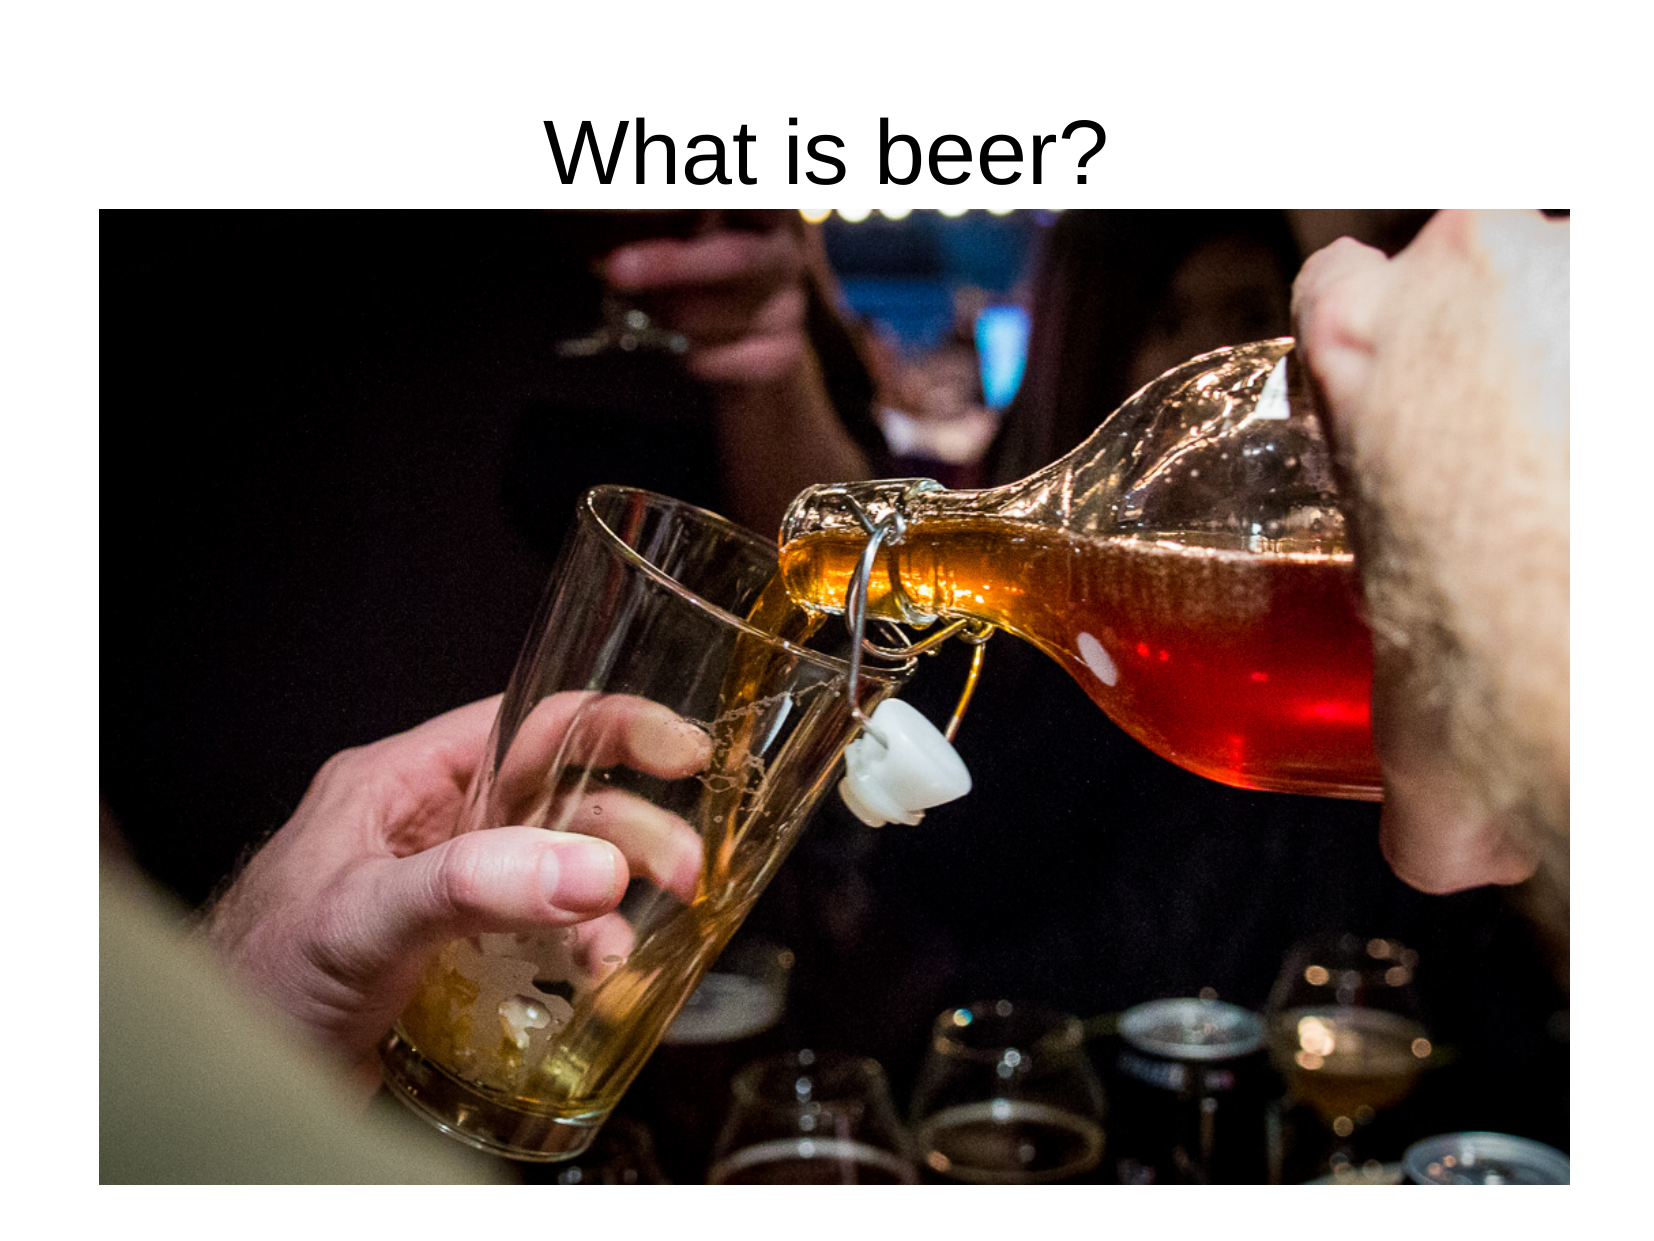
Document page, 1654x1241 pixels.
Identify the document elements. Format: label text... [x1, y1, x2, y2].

picture [99, 209, 1570, 1186]
title What is beer? [82, 49, 1571, 257]
